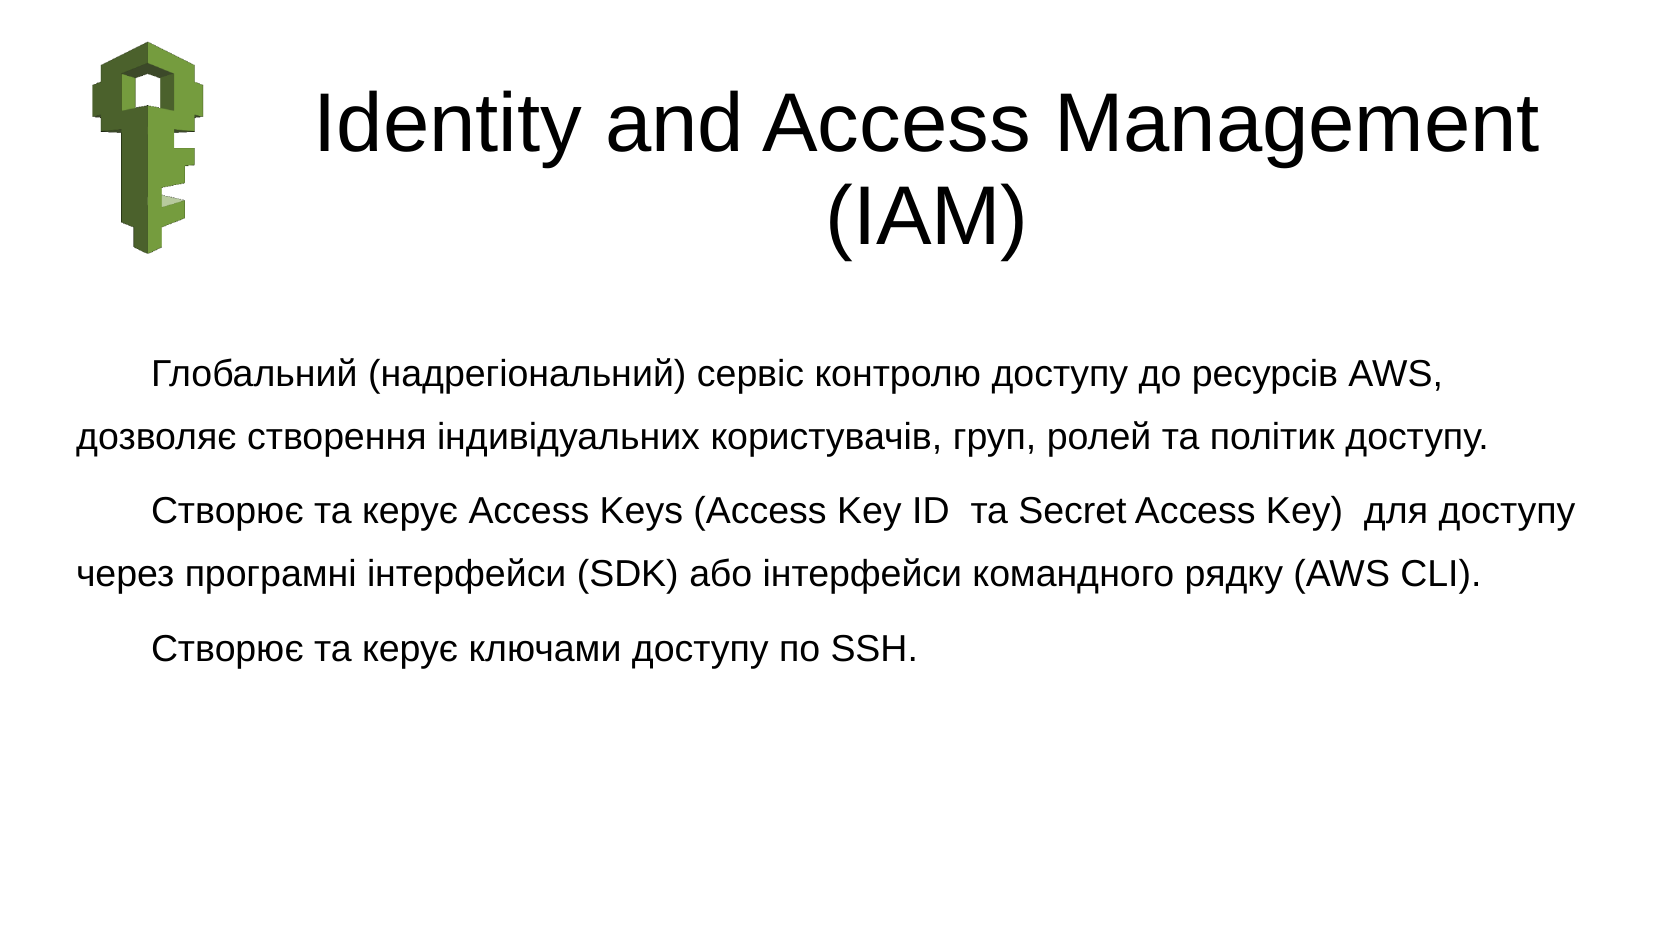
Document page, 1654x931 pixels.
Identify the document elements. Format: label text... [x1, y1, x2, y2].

picture [41, 41, 254, 254]
text_box Глобальний (надрегіональний) сервіс контролю доступу до ресурсів AWS, дозволяє створення індивідуальних користувачів, груп, ролей та політик доступу. Створює та керує Access Keys (Access Key ID та Secret Access Key) для доступу через програмні інтерфейси (SDK) або інтерфейси командного рядку (AWS CLI). Створює та керує ключами доступу по SSH. [61, 323, 1607, 678]
title Identity and Access Management (IAM) [224, 66, 1630, 272]
